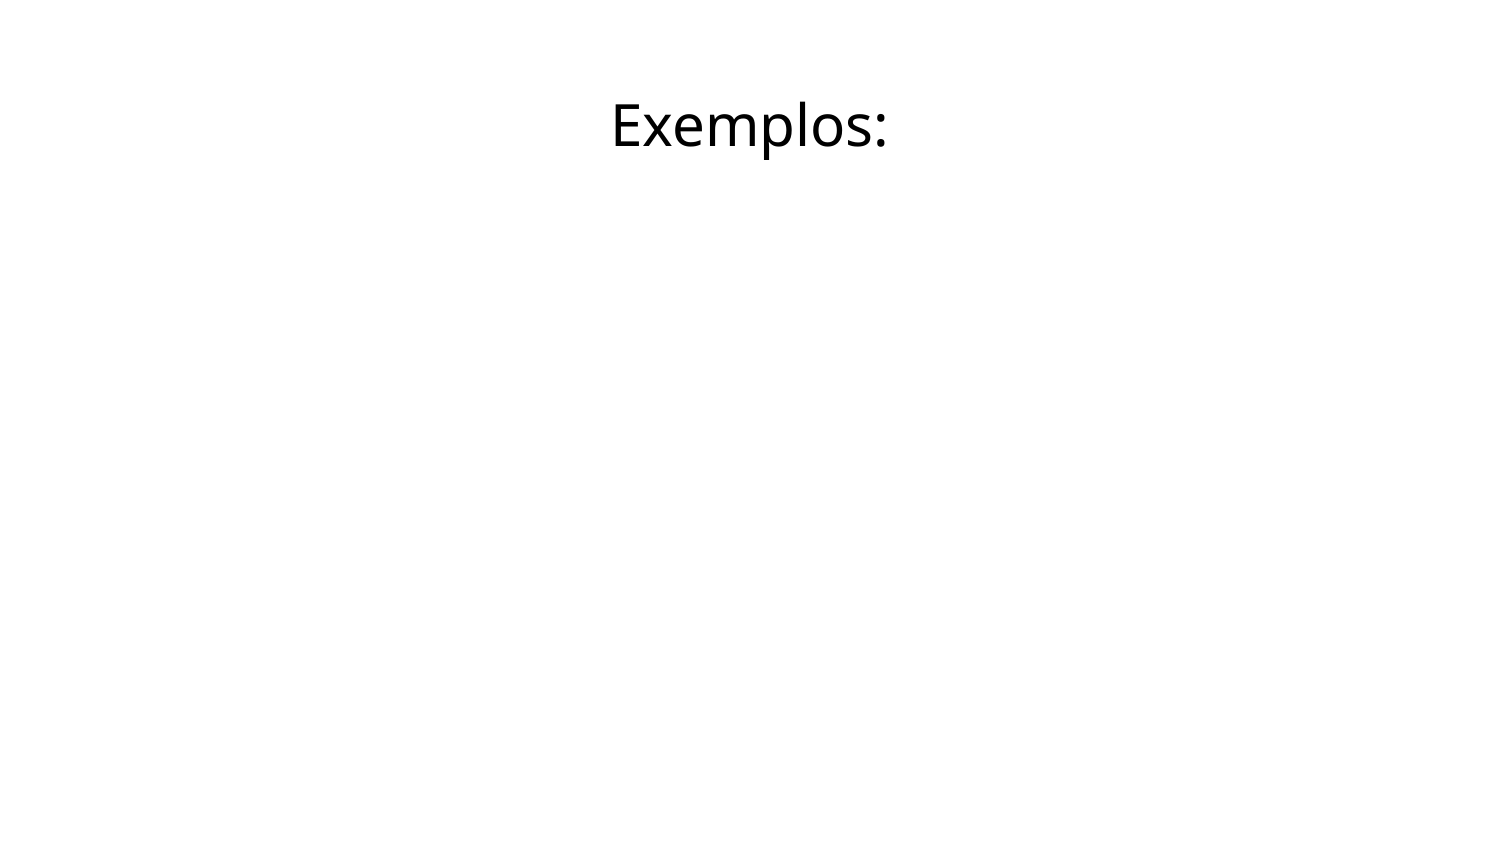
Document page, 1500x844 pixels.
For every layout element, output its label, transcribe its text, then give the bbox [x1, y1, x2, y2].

title Exemplos: [51, 72, 1449, 167]
